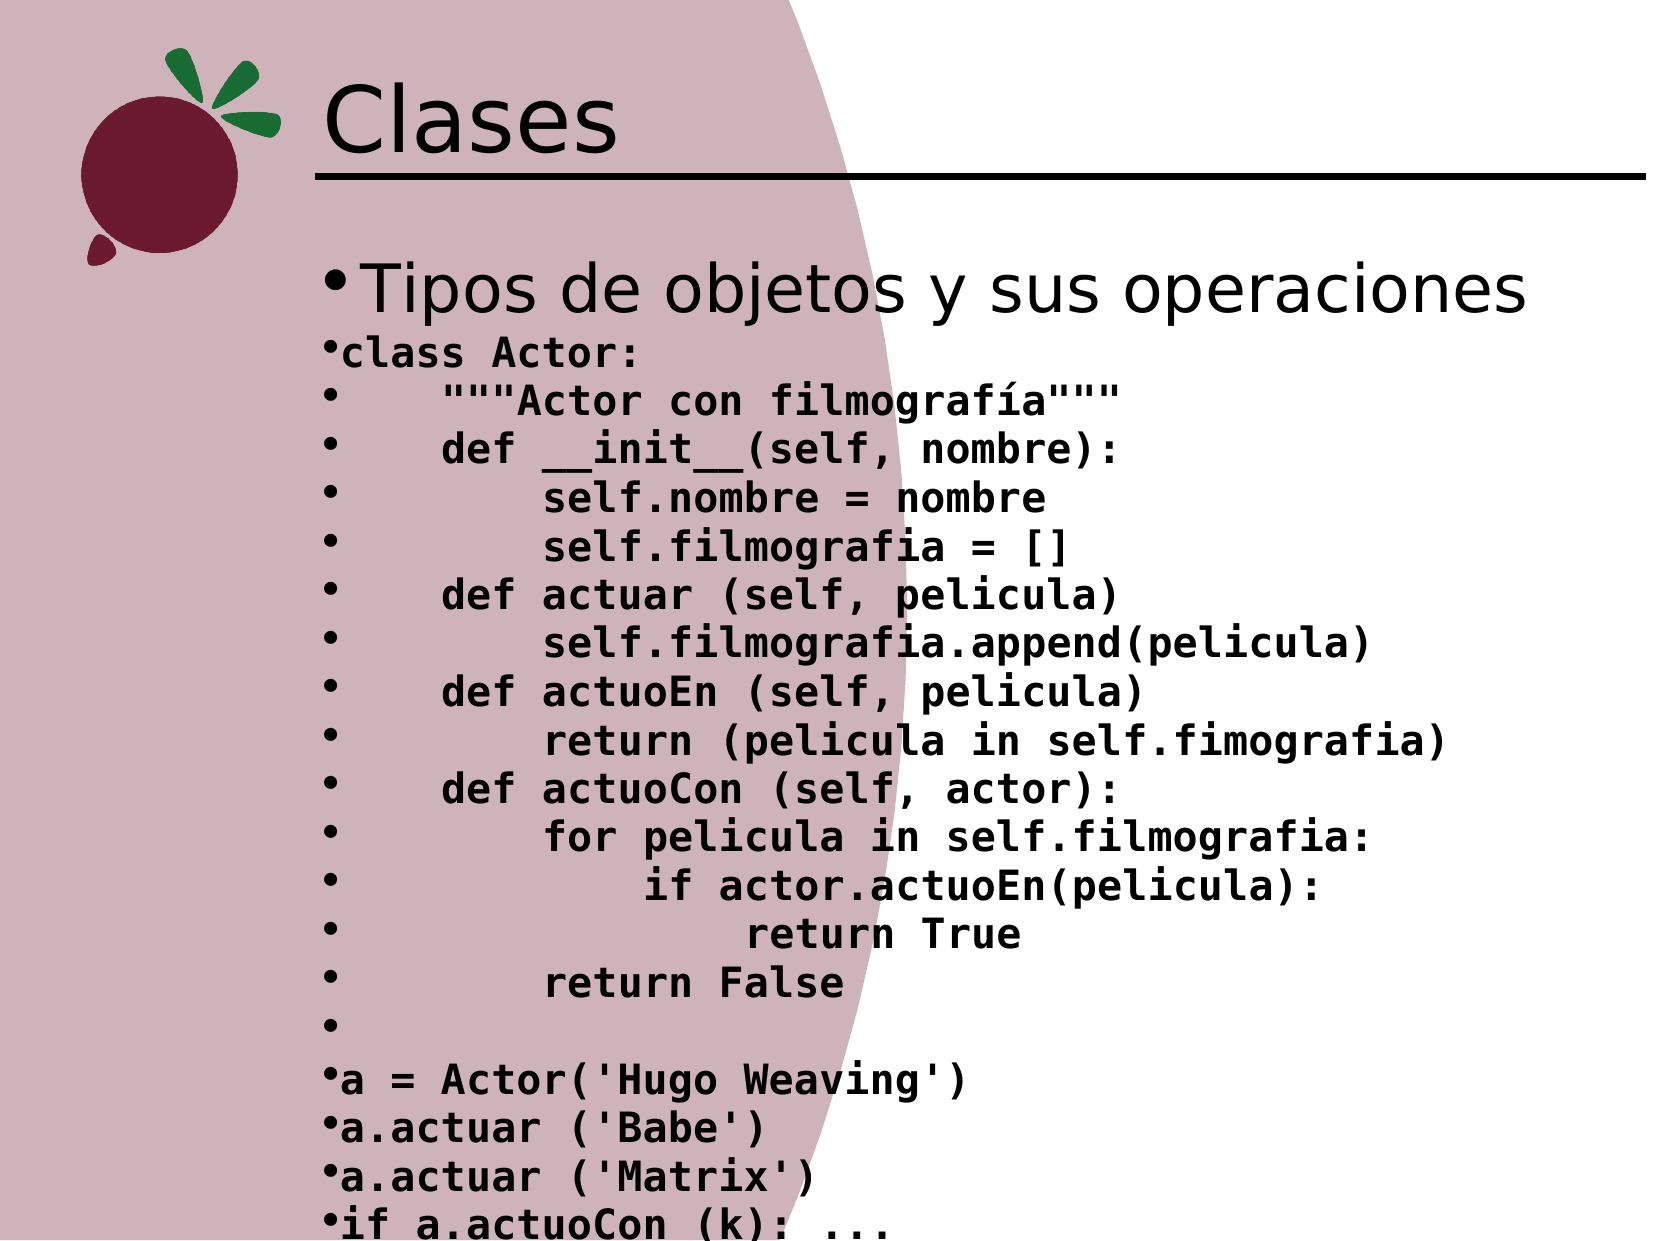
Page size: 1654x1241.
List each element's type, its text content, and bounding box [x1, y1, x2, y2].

list Tipos de objetos y sus operaciones class Actor: """Actor con filmografía""" def __init__(self, nombre): self.nombre = nombre self.filmografia = [] def actuar (self, pelicula) self.filmografia.append(pelicula) def actuoEn (self, pelicula) return (pelicula in self.fimografia) def actuoCon (self, actor): for pelicula in self.filmografia: if actor.actuoEn(pelicula): return True return False a = Actor('Hugo Weaving') a.actuar ('Babe') a.actuar ('Matrix') if a.actuoCon (k): ... [322, 250, 1565, 1241]
picture [81, 48, 281, 266]
title Clases [322, 65, 1565, 177]
